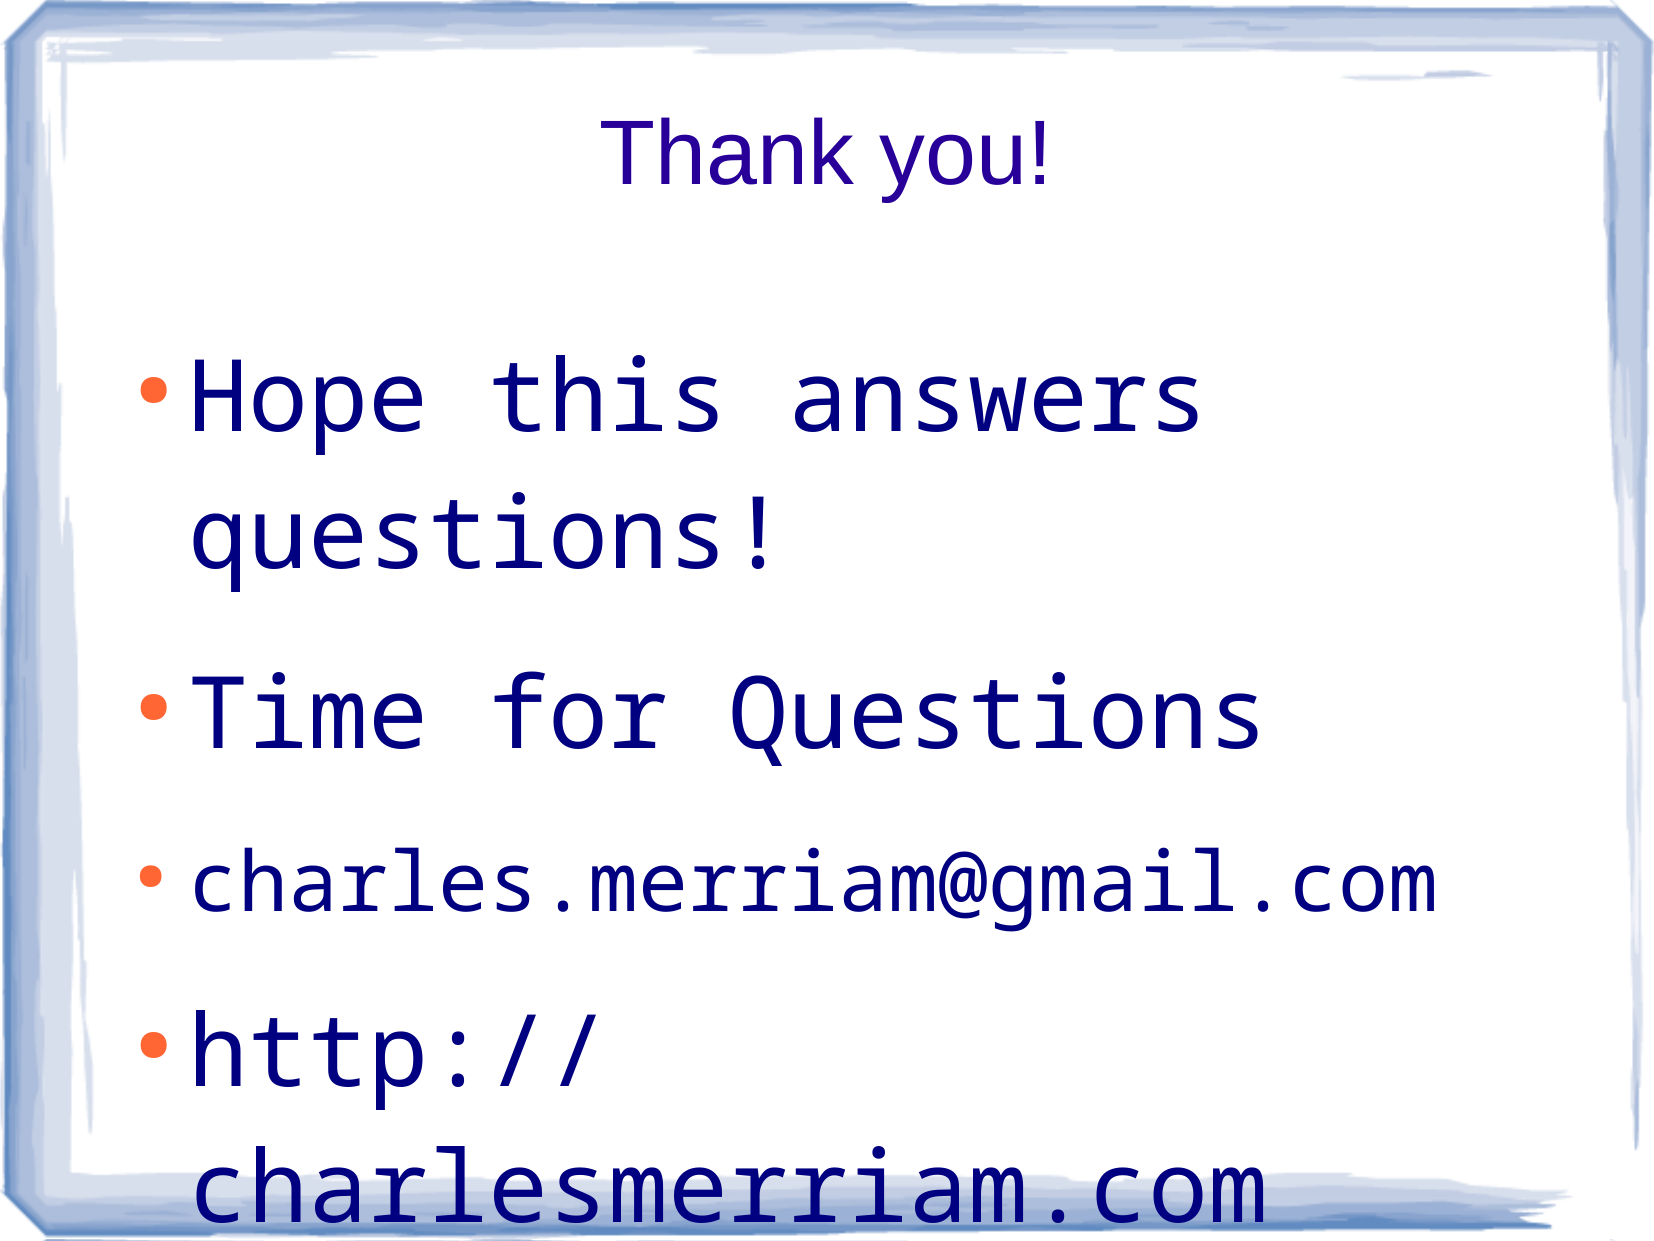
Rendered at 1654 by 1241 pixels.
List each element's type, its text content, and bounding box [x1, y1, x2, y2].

picture [0, 0, 1654, 1241]
list Hope this answers questions! Time for Questions charles.merriam@gmail.com http://charlesmerriam.com [118, 324, 1571, 1241]
title Thank you! [82, 56, 1571, 250]
